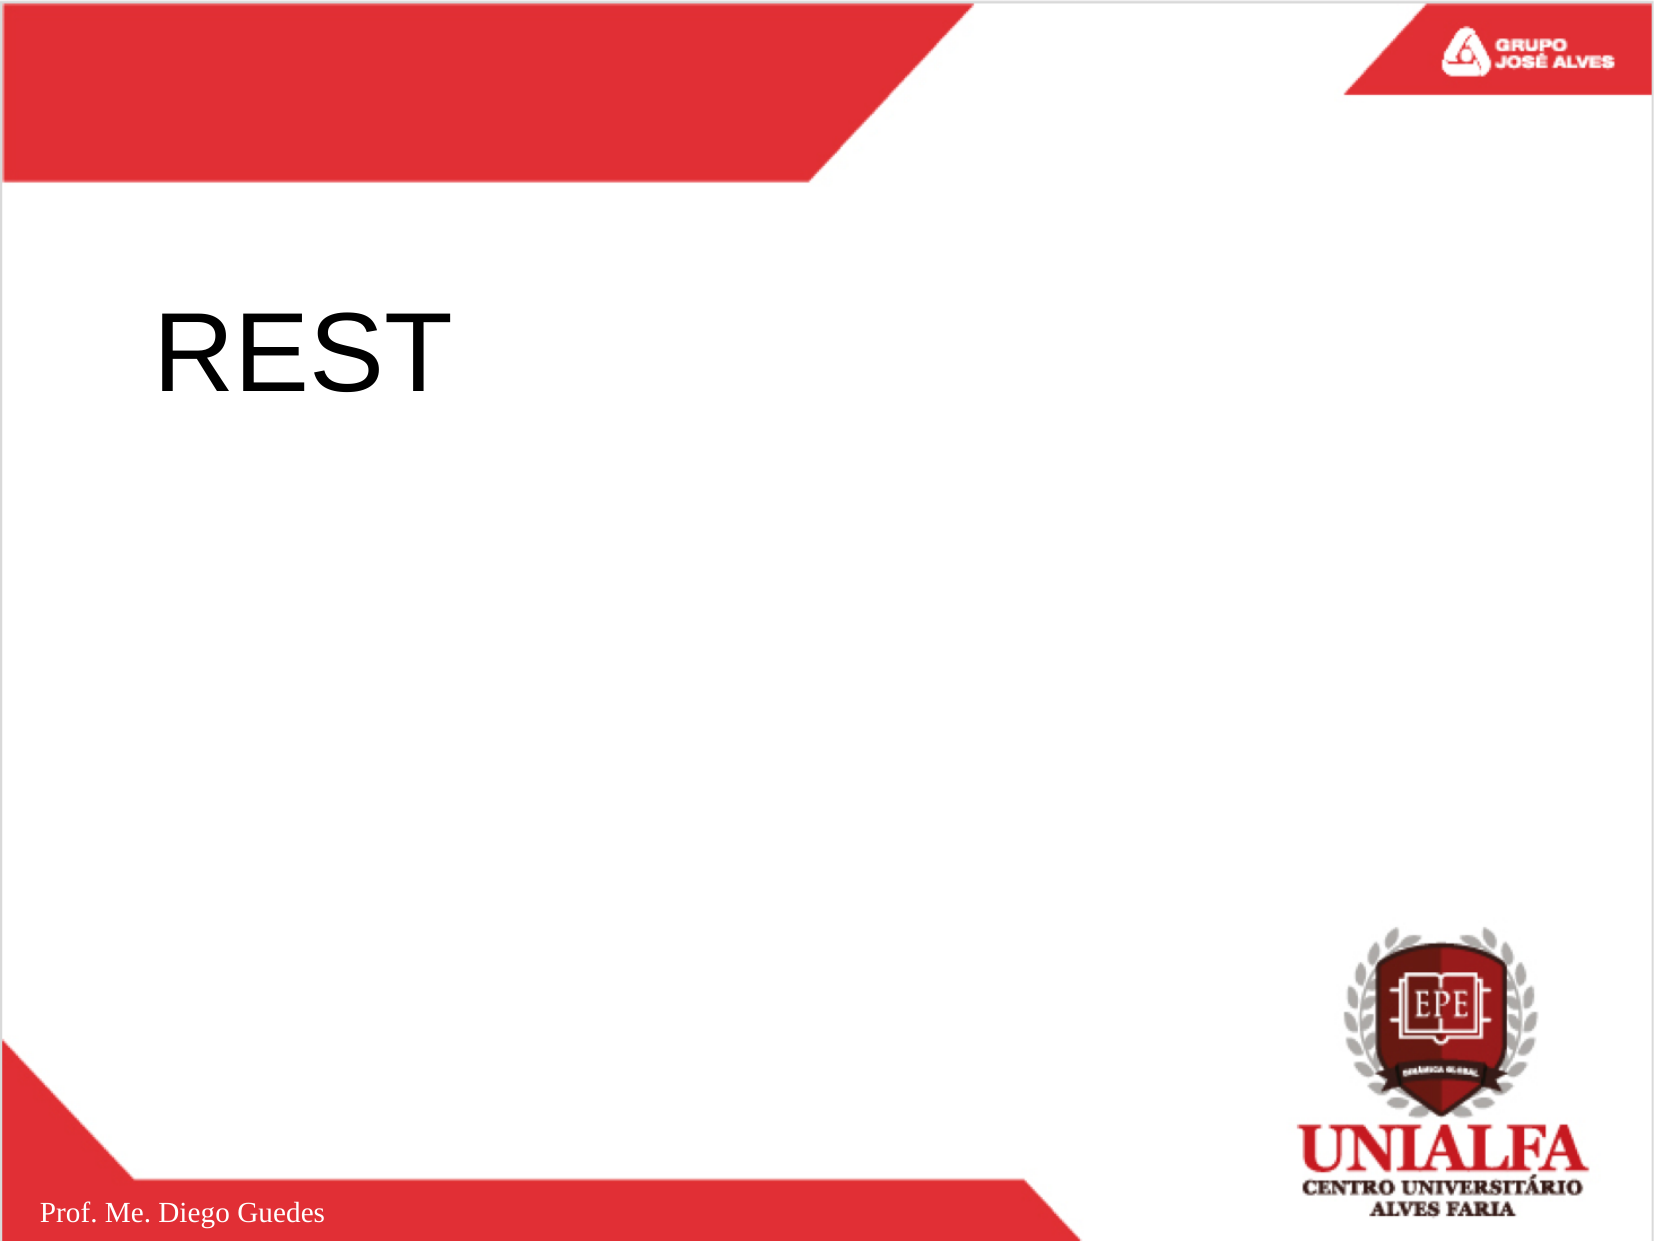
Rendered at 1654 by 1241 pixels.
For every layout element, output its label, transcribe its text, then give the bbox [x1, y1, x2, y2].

picture [0, 0, 1654, 1241]
list REST [82, 290, 1571, 1010]
